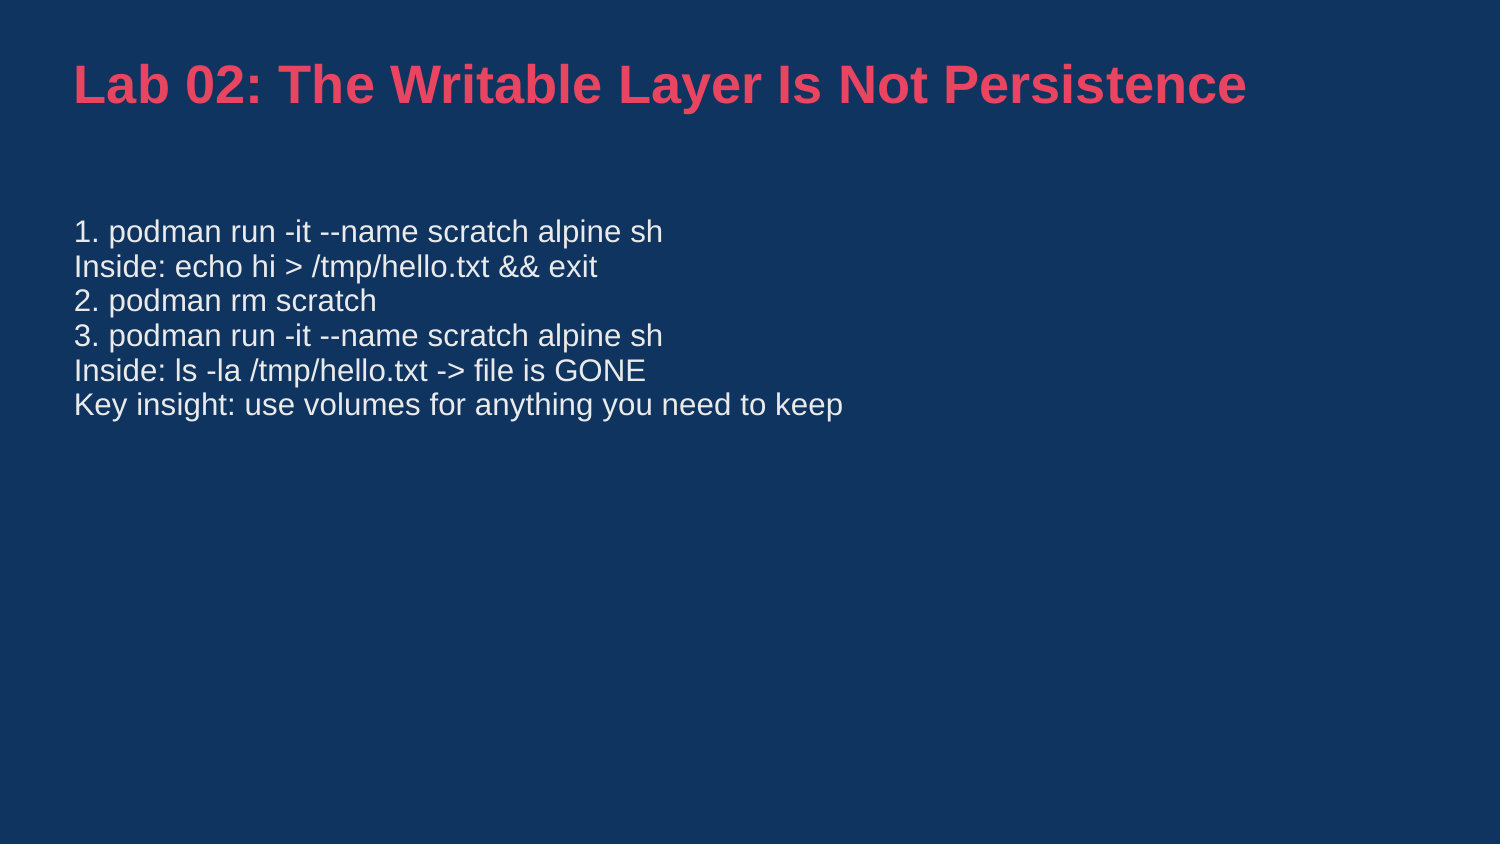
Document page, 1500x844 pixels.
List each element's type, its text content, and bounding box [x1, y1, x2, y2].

text_box 1. podman run -it --name scratch alpine sh Inside: echo hi > /tmp/hello.txt && exit 2. podman rm scratch 3. podman run -it --name scratch alpine sh Inside: ls -la /tmp/hello.txt -> file is GONE Key insight: use volumes for anything you need to keep [59, 206, 1441, 798]
title Lab 02: The Writable Layer Is Not Persistence [59, 47, 1441, 166]
